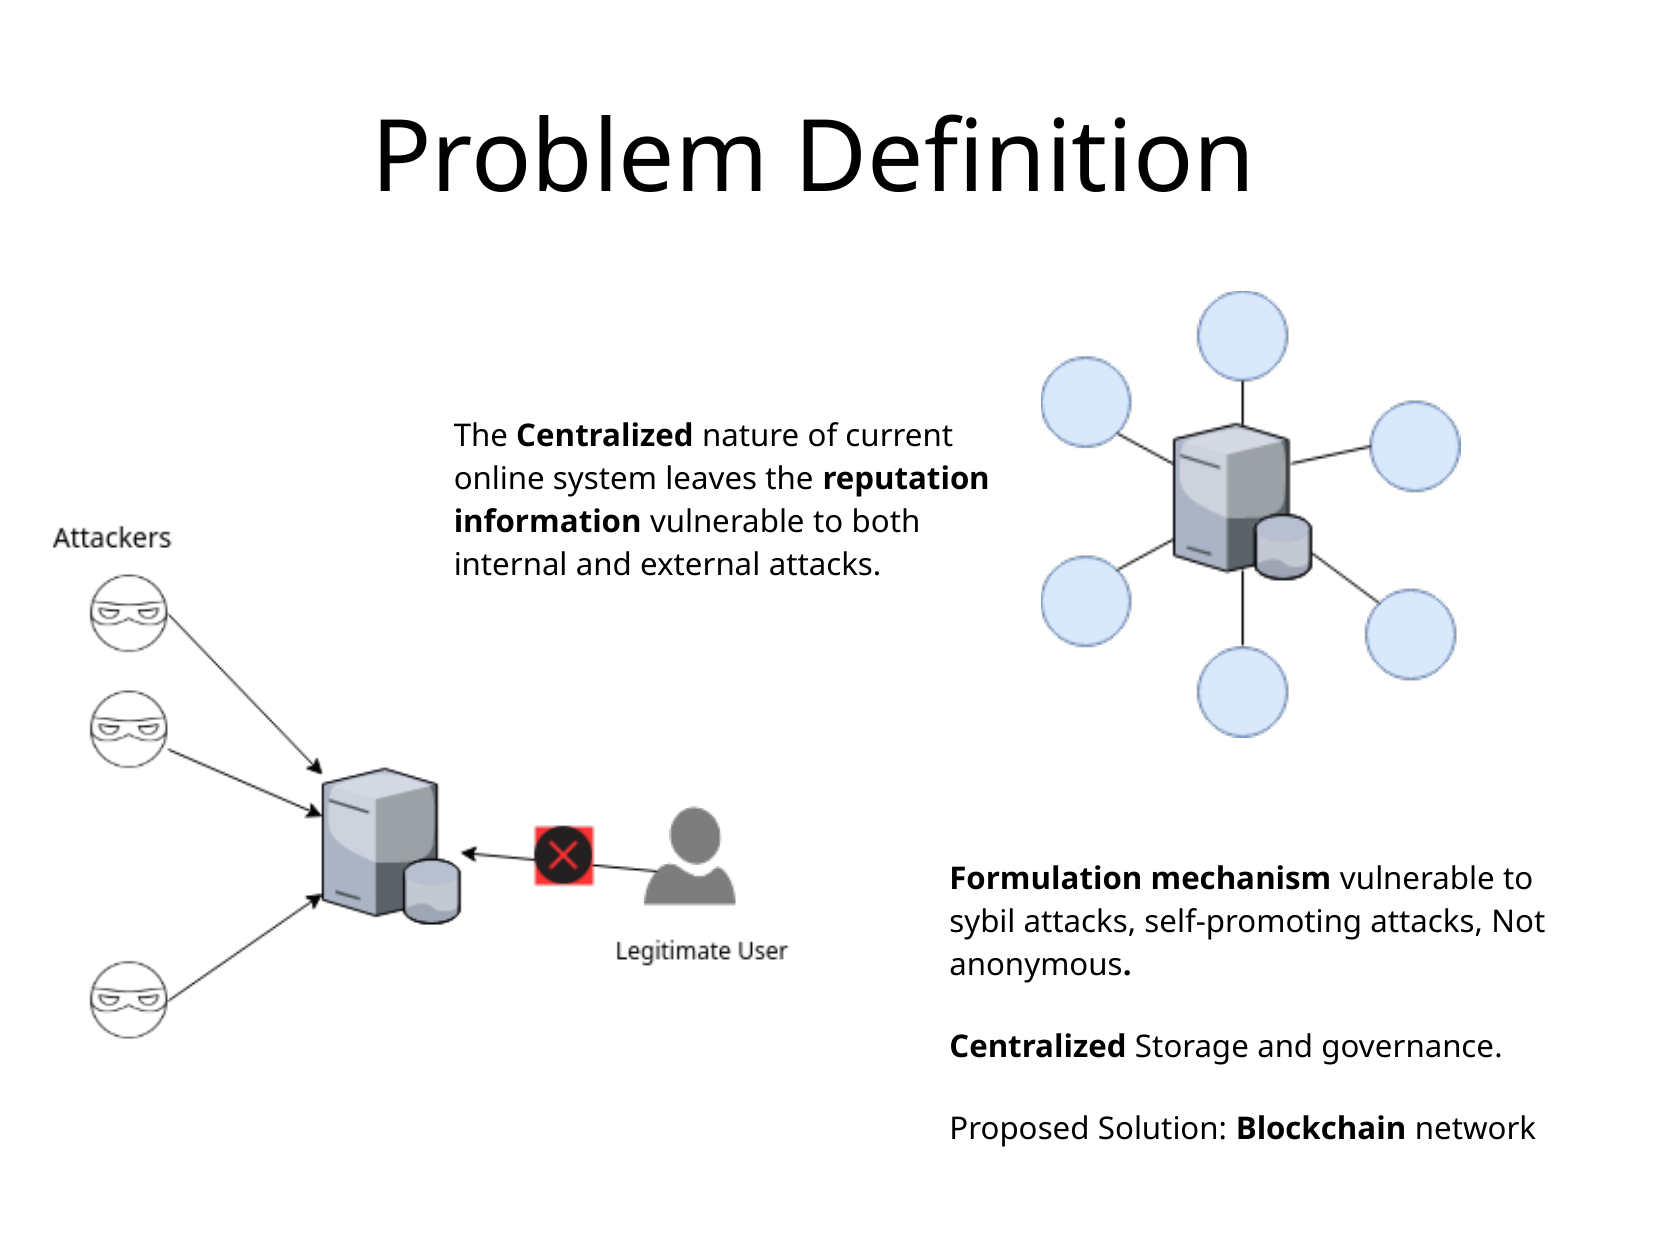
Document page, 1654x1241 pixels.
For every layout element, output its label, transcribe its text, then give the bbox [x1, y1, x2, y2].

title Problem Definition [82, 49, 1571, 257]
list Formulation mechanism vulnerable to sybil attacks, self-promoting attacks, Not anonymous. Centralized Storage and governance. Proposed Solution: Blockchain network [878, 856, 1567, 1167]
list The Centralized nature of current online system leaves the reputation information vulnerable to both internal and external attacks. [382, 413, 1041, 632]
picture [52, 517, 807, 1041]
picture [1041, 291, 1461, 738]
